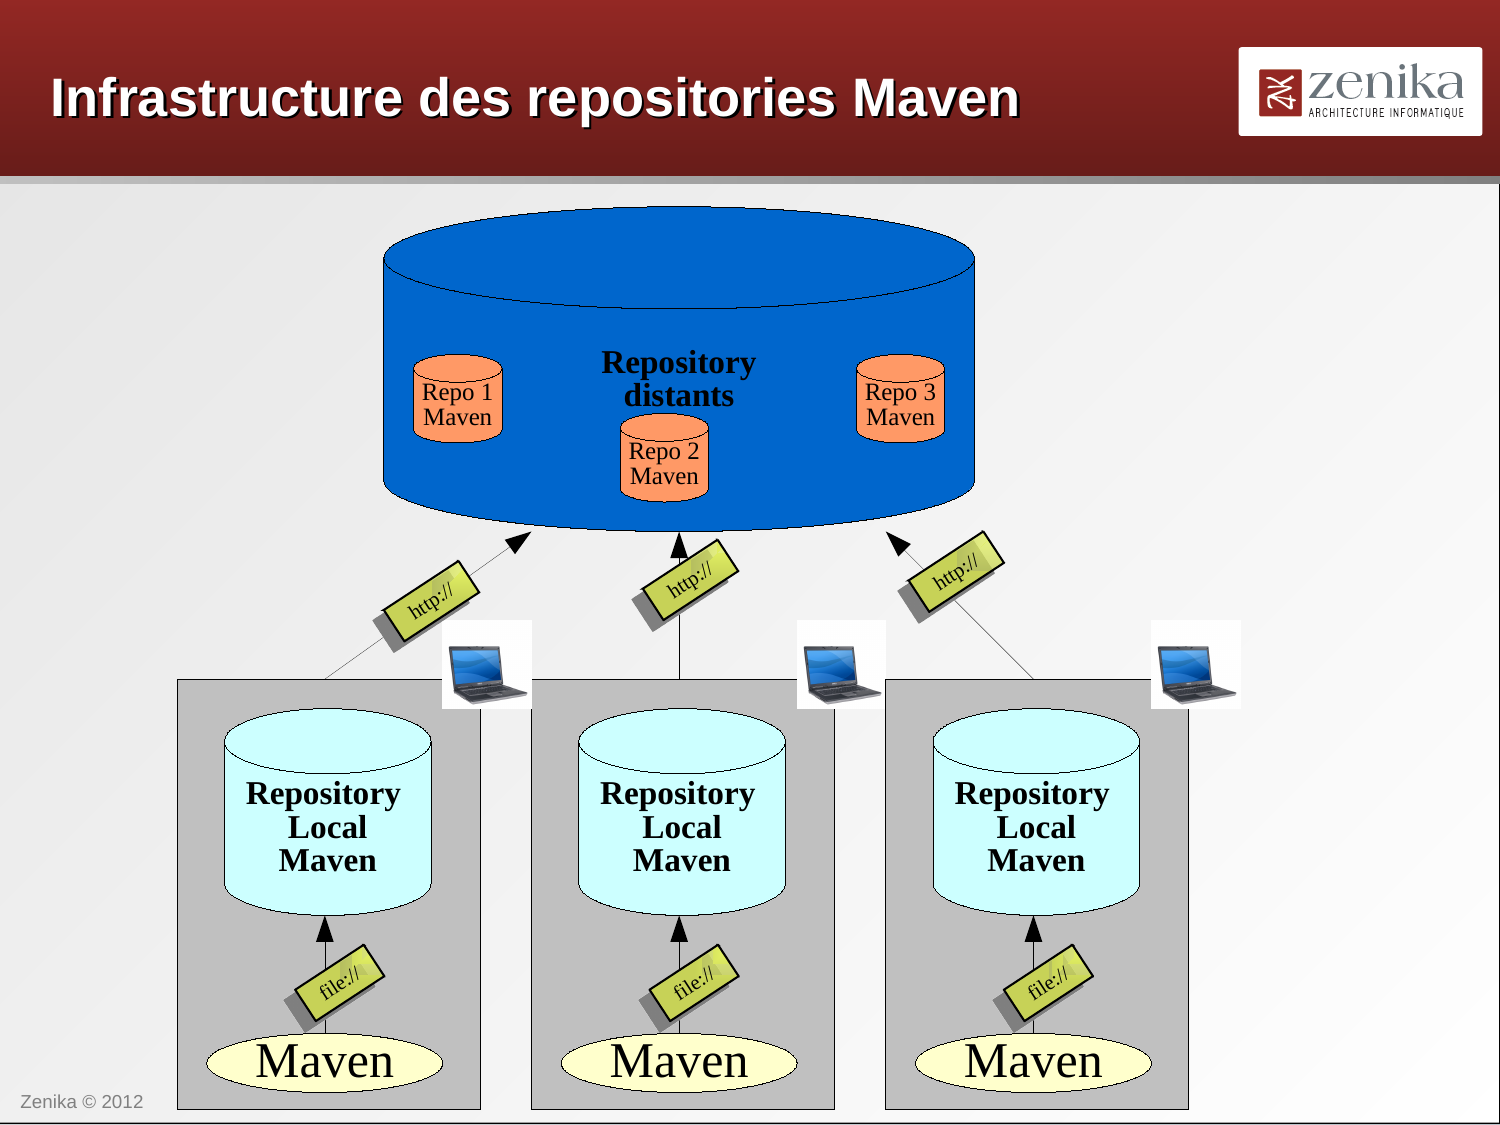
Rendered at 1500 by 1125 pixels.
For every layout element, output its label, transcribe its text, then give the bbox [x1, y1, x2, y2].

text_box http:// [642, 539, 739, 621]
text_box [177, 679, 481, 1110]
text_box [885, 679, 1189, 1110]
text_box Repository distants [383, 206, 975, 532]
text_box http:// [383, 561, 480, 642]
text_box Repository Local Maven [933, 708, 1140, 916]
text_box Repo 3 Maven [856, 354, 945, 443]
picture [797, 620, 886, 709]
text_box Repository Local Maven [578, 708, 786, 916]
text_box file:// [1003, 944, 1093, 1022]
text_box Maven [915, 1033, 1152, 1093]
text_box Repository Local Maven [224, 708, 432, 916]
text_box file:// [649, 944, 739, 1022]
picture [1151, 620, 1241, 709]
text_box Repo 1 Maven [413, 354, 503, 443]
picture [1257, 58, 1464, 125]
text_box Repo 2 Maven [620, 413, 709, 503]
text_box Maven [561, 1033, 798, 1093]
picture [442, 620, 532, 709]
text_box http:// [908, 531, 1004, 612]
title Infrastructure des repositories Maven [50, 15, 1206, 180]
text_box Maven [206, 1033, 443, 1093]
text_box file:// [295, 944, 385, 1022]
text_box [531, 679, 835, 1110]
